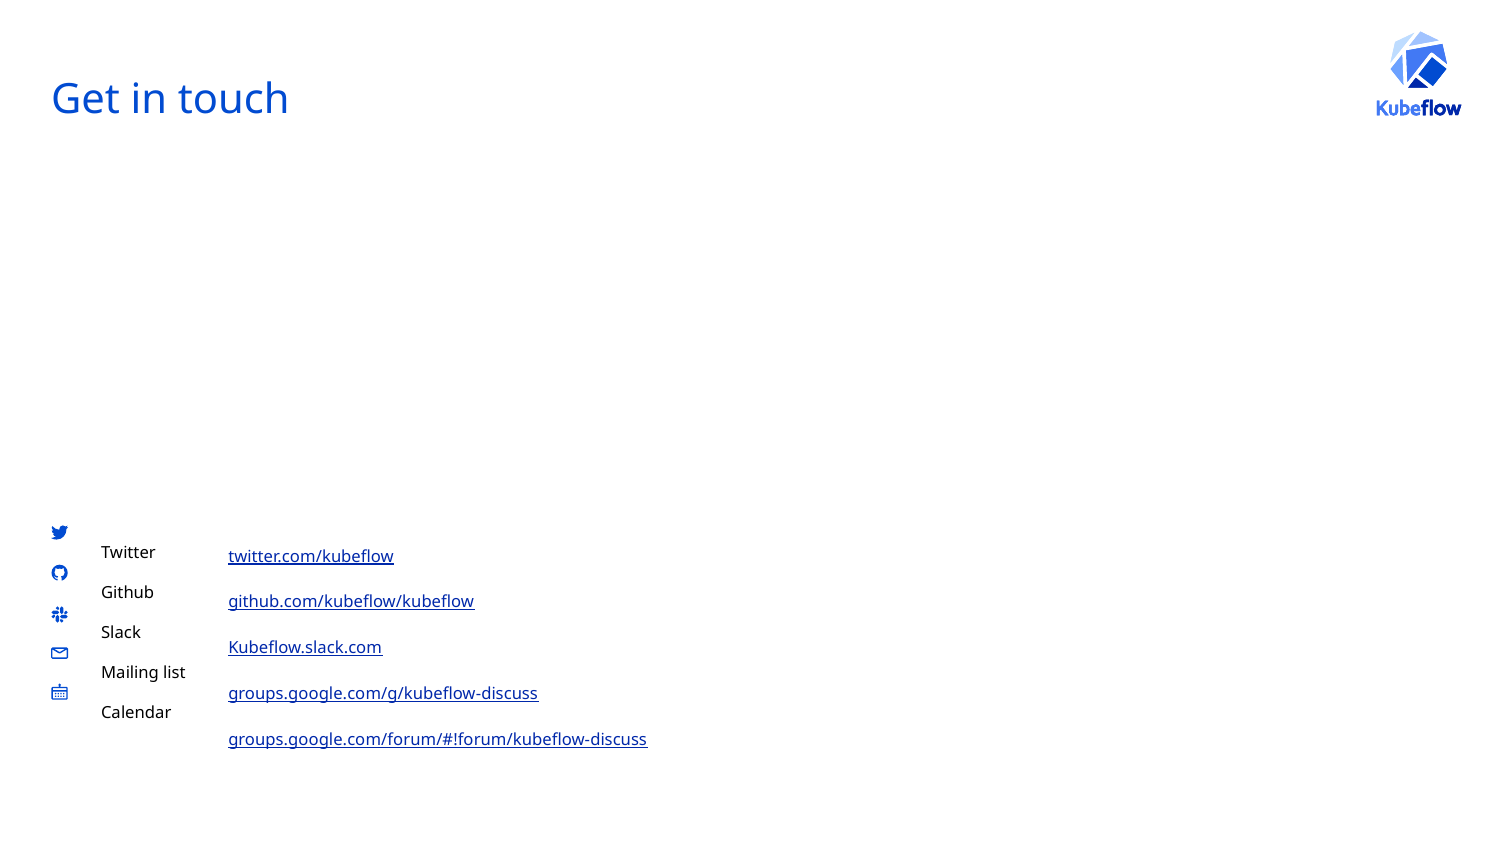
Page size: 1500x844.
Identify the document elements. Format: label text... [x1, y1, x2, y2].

title Get in touch [51, 47, 1449, 189]
